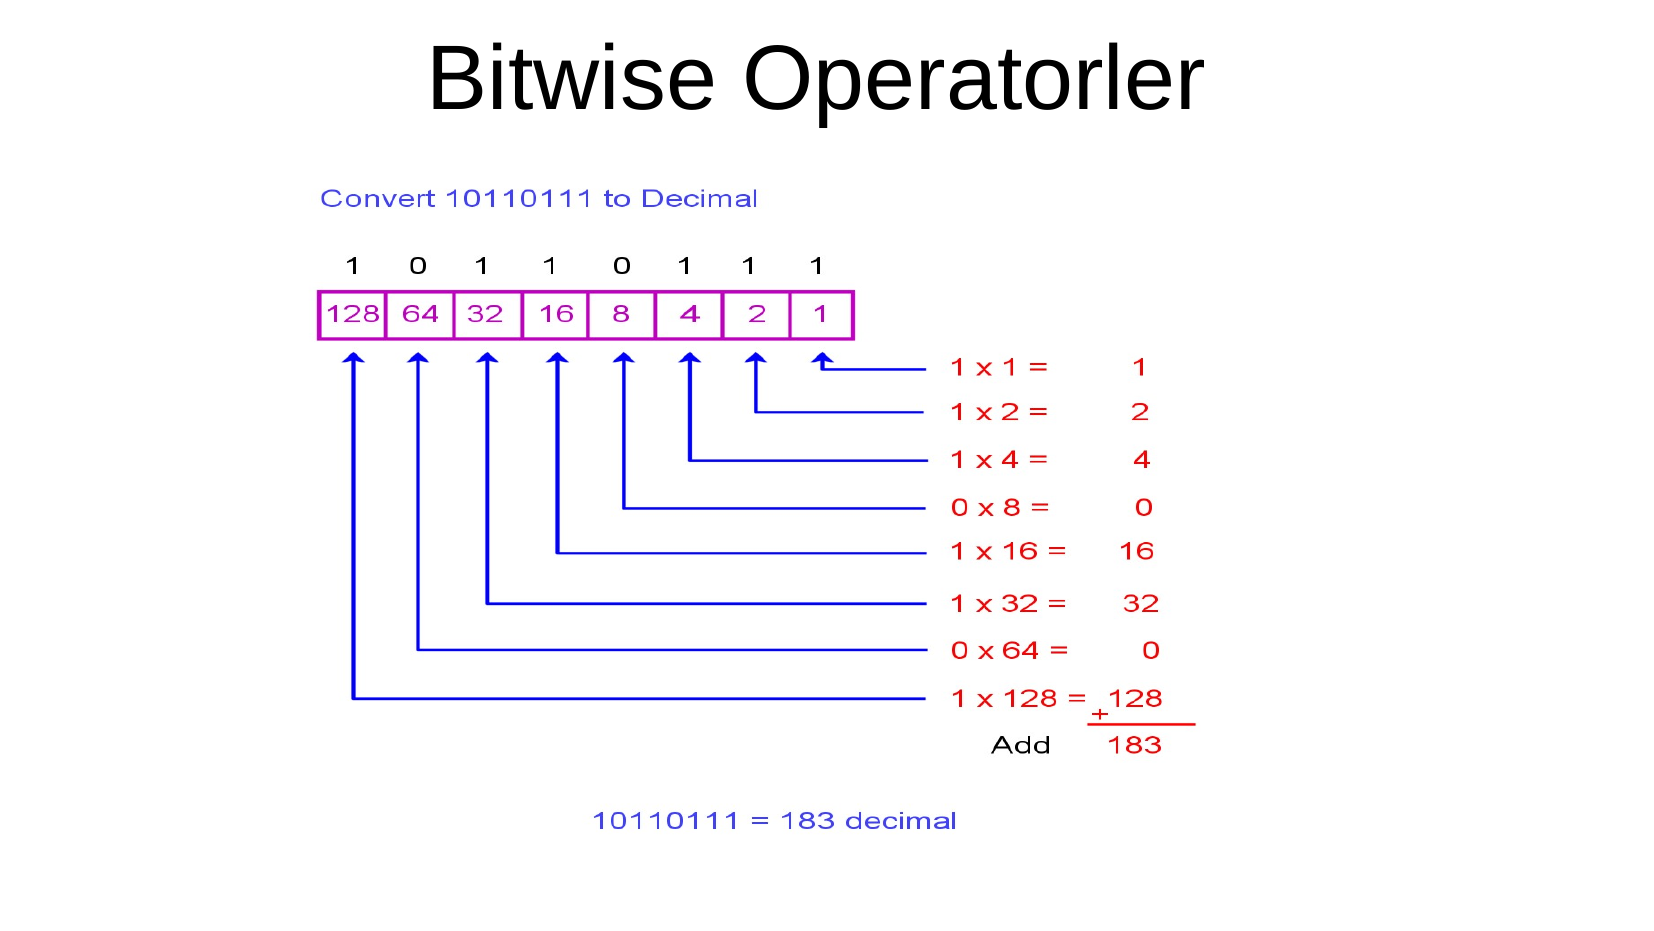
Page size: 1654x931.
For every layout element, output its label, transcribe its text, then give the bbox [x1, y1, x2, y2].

picture [251, 147, 1329, 916]
title Bitwise Operatorler [88, 0, 1577, 156]
